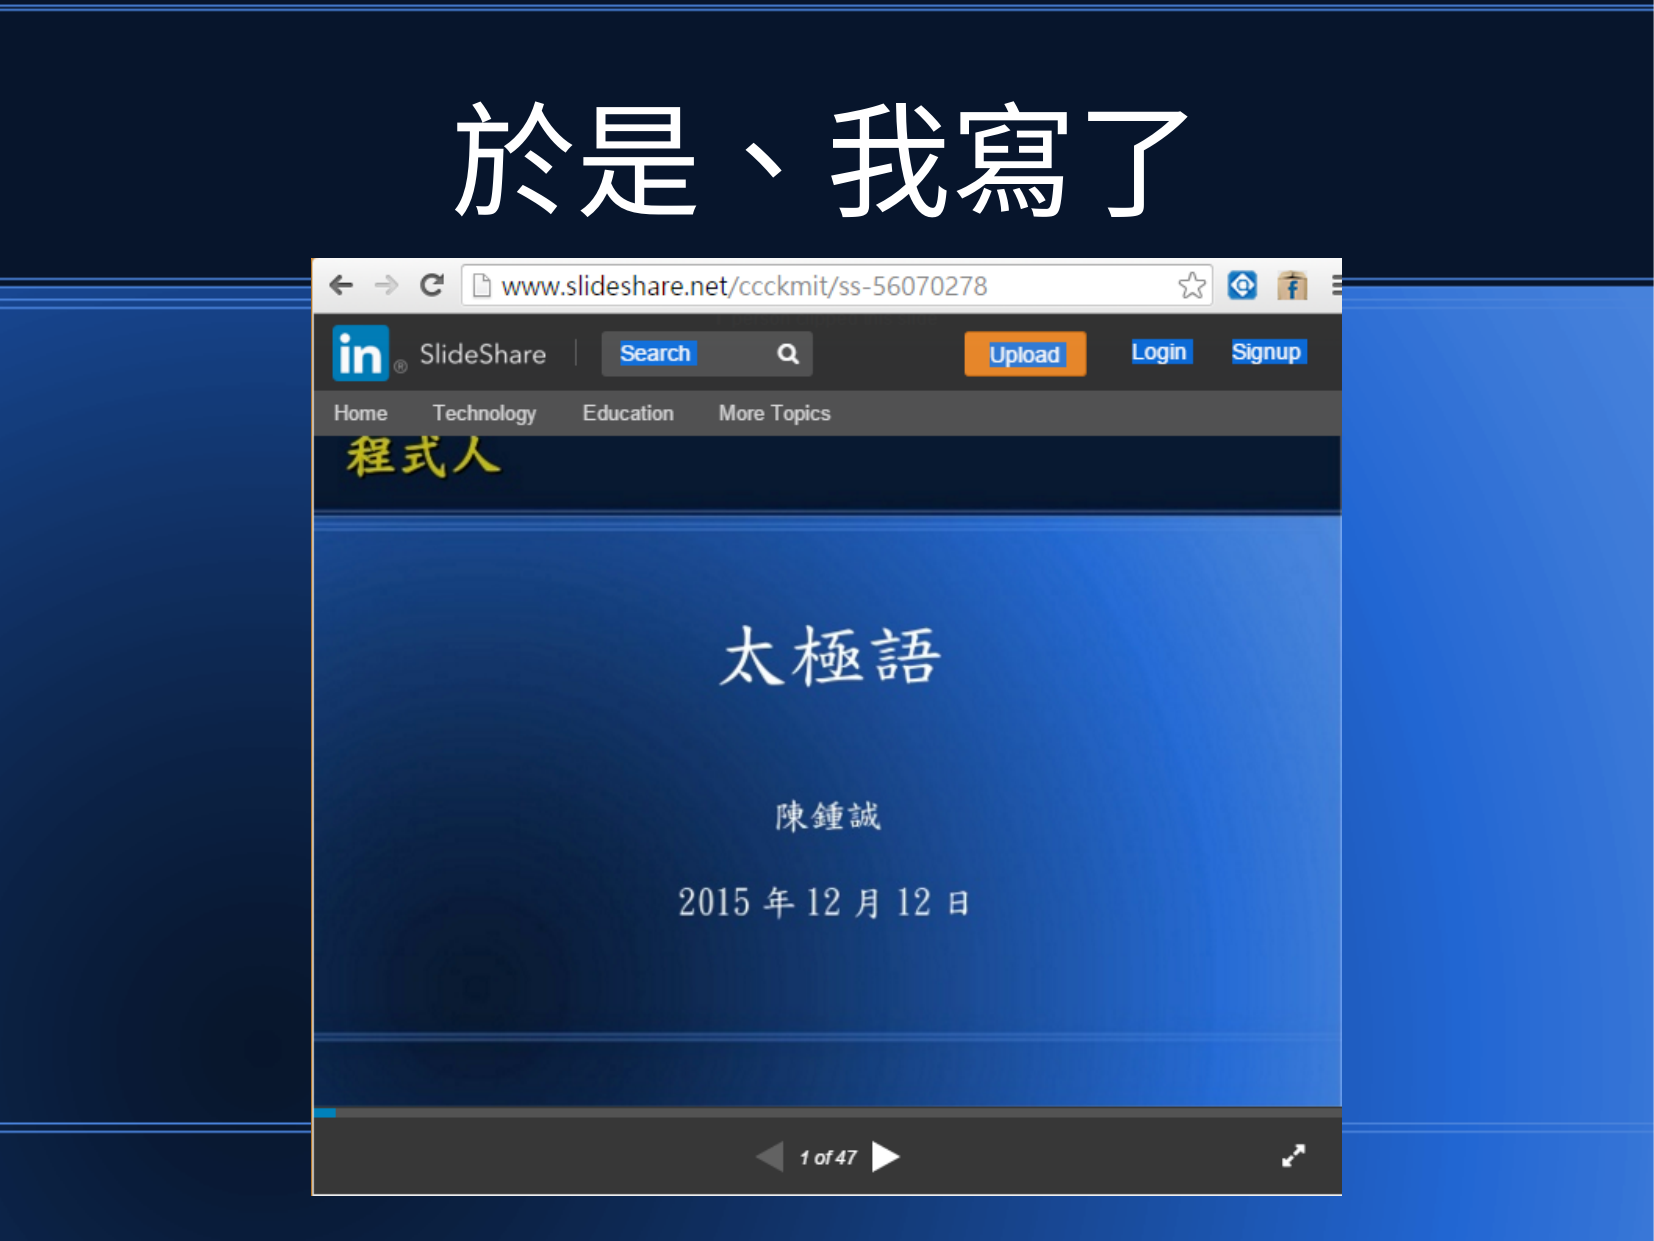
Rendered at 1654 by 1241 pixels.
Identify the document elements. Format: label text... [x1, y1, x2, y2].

picture [0, 0, 1654, 1241]
title 於是、我寫了 [82, 49, 1571, 257]
